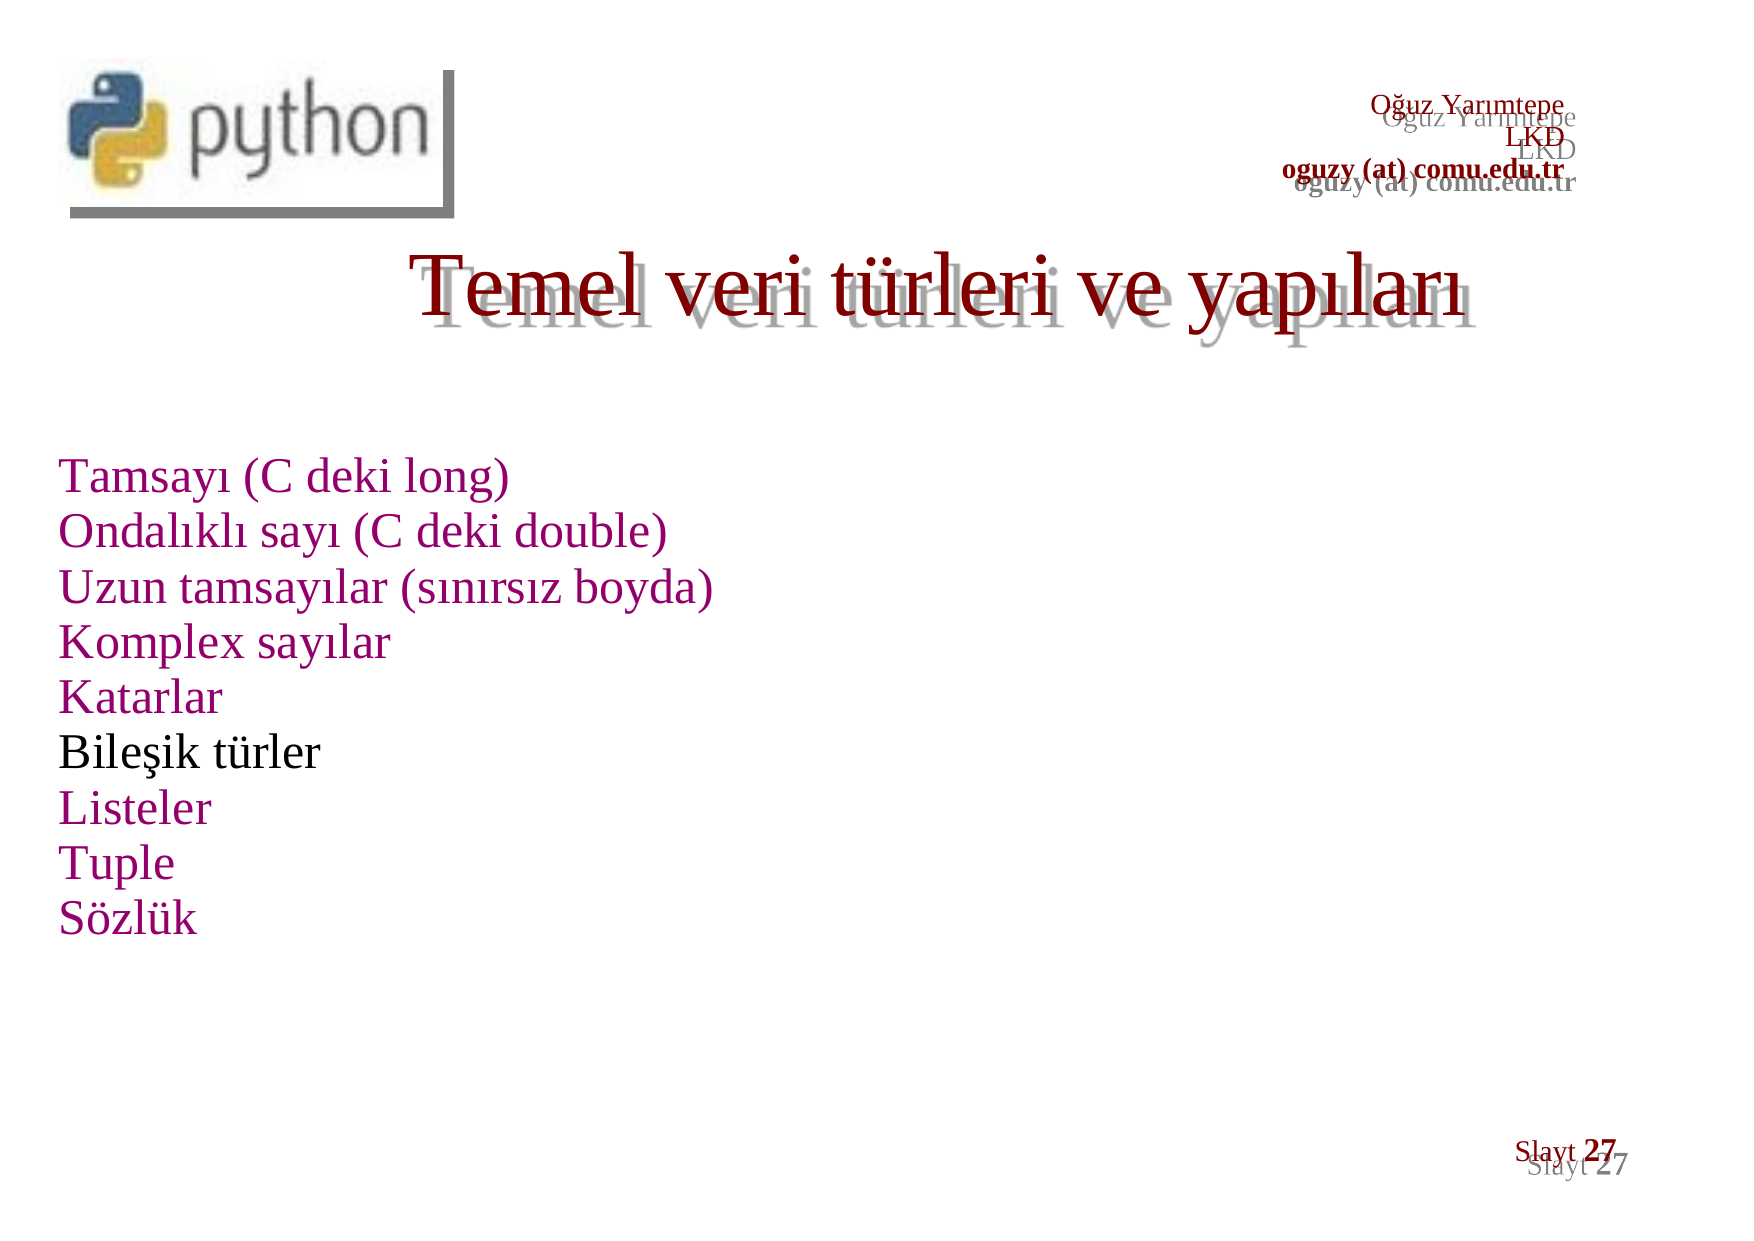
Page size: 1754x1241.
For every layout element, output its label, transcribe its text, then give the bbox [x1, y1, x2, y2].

subtitle Tamsayı (C deki long) Ondalıklı sayı (C deki double) Uzun tamsayılar (sınırsız boyda) Komplex sayılar Katarlar Bileşik türler Listeler Tuple Sözlük [59, 360, 1695, 1034]
picture [59, 58, 443, 207]
title Temel veri türleri ve yapıları [194, 214, 1684, 355]
